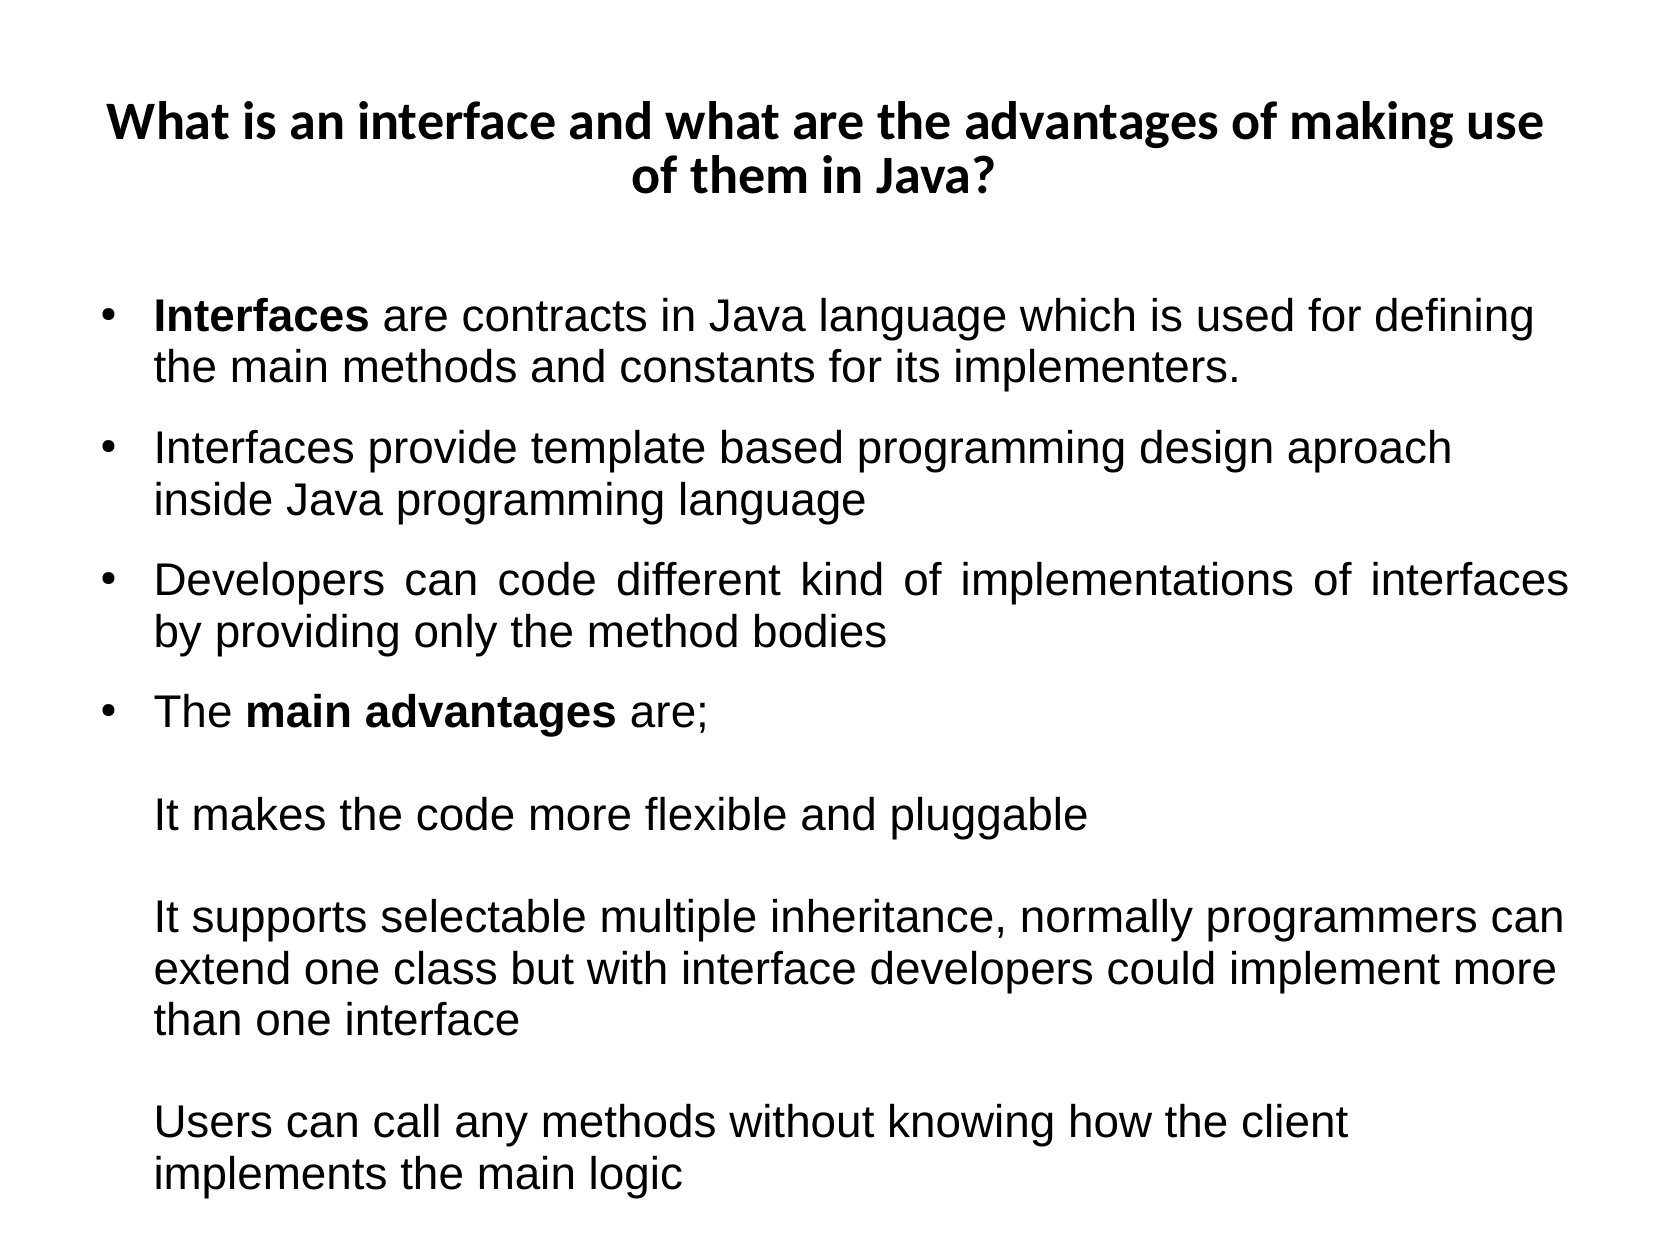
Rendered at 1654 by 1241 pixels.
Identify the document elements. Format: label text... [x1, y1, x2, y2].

title What is an interface and what are the advantages of making use of them in Java? [82, 49, 1571, 257]
list Interfaces are contracts in Java language which is used for defining the main methods and constants for its implementers. Interfaces provide template based programming design aproach inside Java programming language Developers can code different kind of implementations of interfaces by providing only the method bodies The main advantages are; It makes the code more flexible and pluggable It supports selectable multiple inheritance, normally programmers can extend one class but with interface developers could implement more than one interface Users can call any methods without knowing how the client implements the main logic [82, 290, 1571, 1241]
